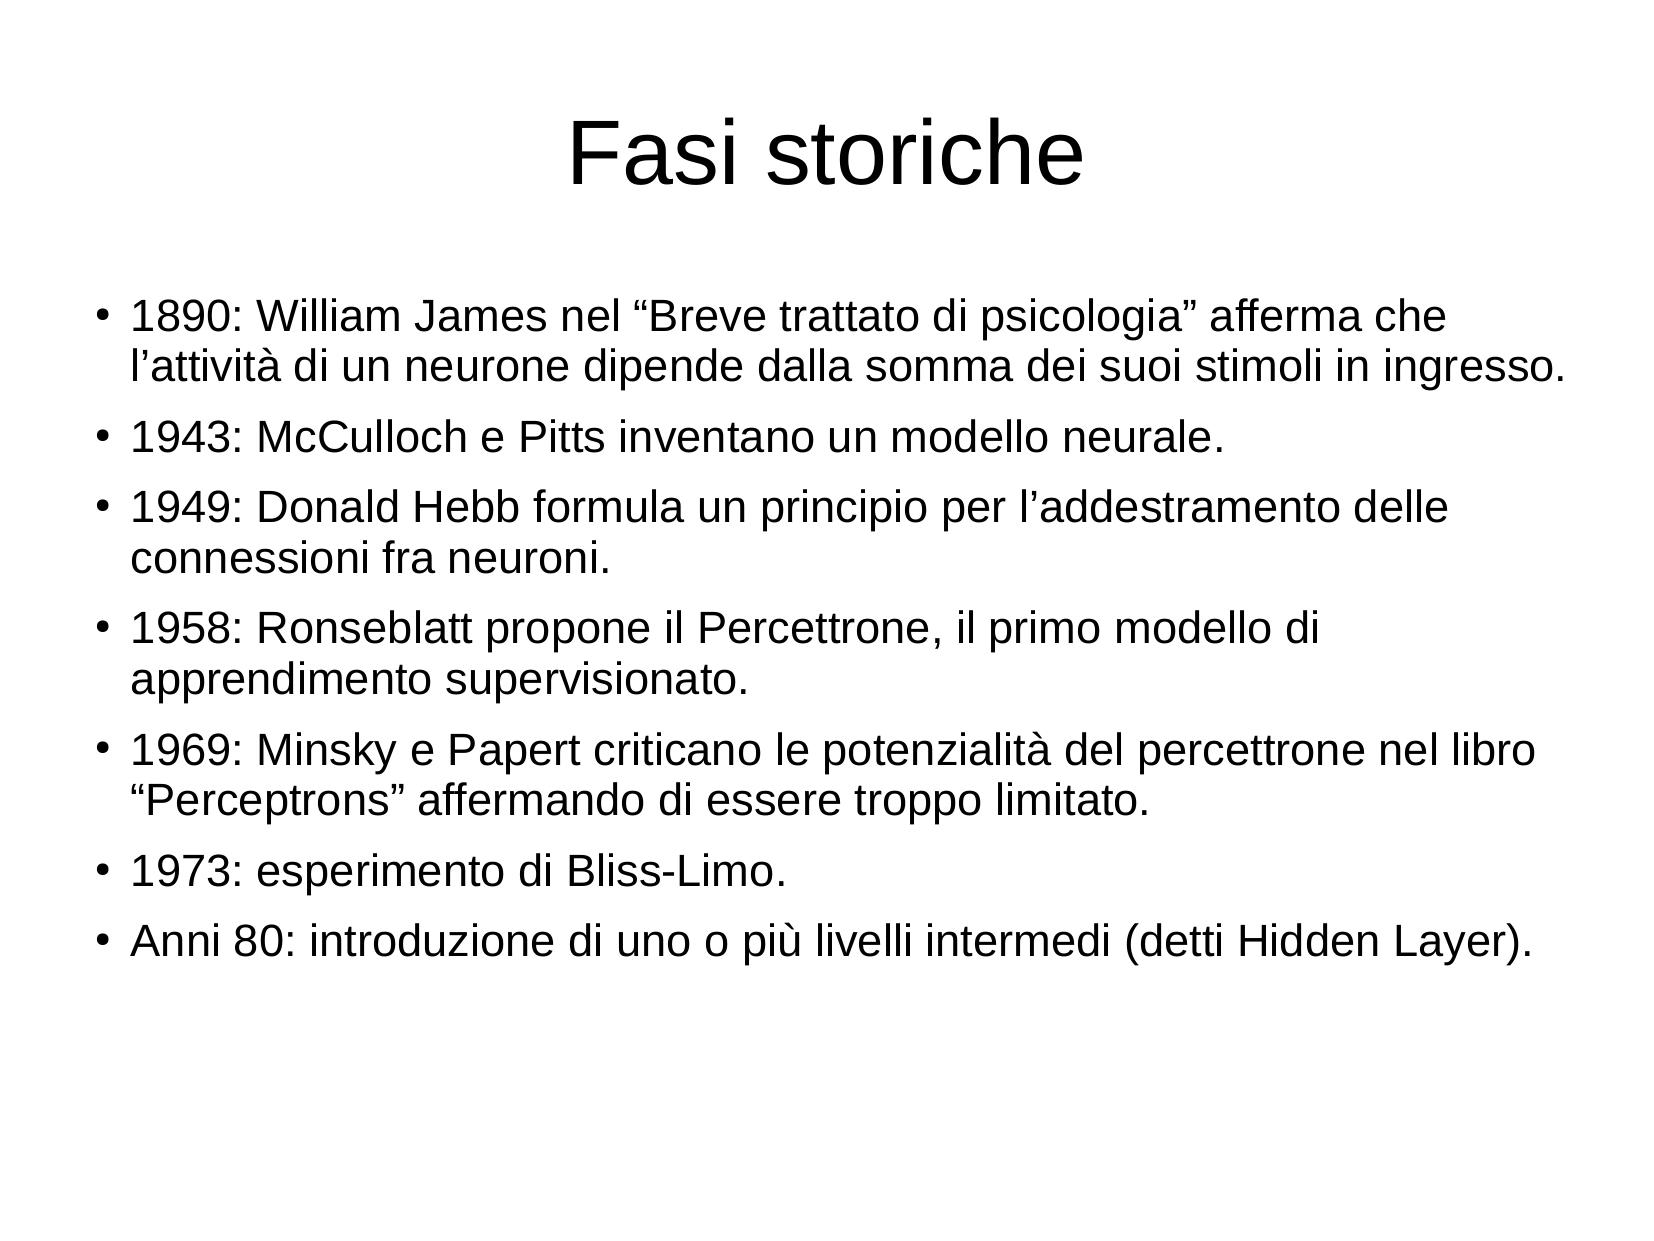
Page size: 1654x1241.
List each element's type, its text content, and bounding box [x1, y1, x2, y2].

list 1890: William James nel “Breve trattato di psicologia” afferma che l’attività di un neurone dipende dalla somma dei suoi stimoli in ingresso. 1943: McCulloch e Pitts inventano un modello neurale. 1949: Donald Hebb formula un principio per l’addestramento delle connessioni fra neuroni. 1958: Ronseblatt propone il Percettrone, il primo modello di apprendimento supervisionato. 1969: Minsky e Papert criticano le potenzialità del percettrone nel libro “Perceptrons” affermando di essere troppo limitato. 1973: esperimento di Bliss-Limo. Anni 80: introduzione di uno o più livelli intermedi (detti Hidden Layer). [82, 290, 1571, 1010]
title Fasi storiche [82, 49, 1571, 257]
